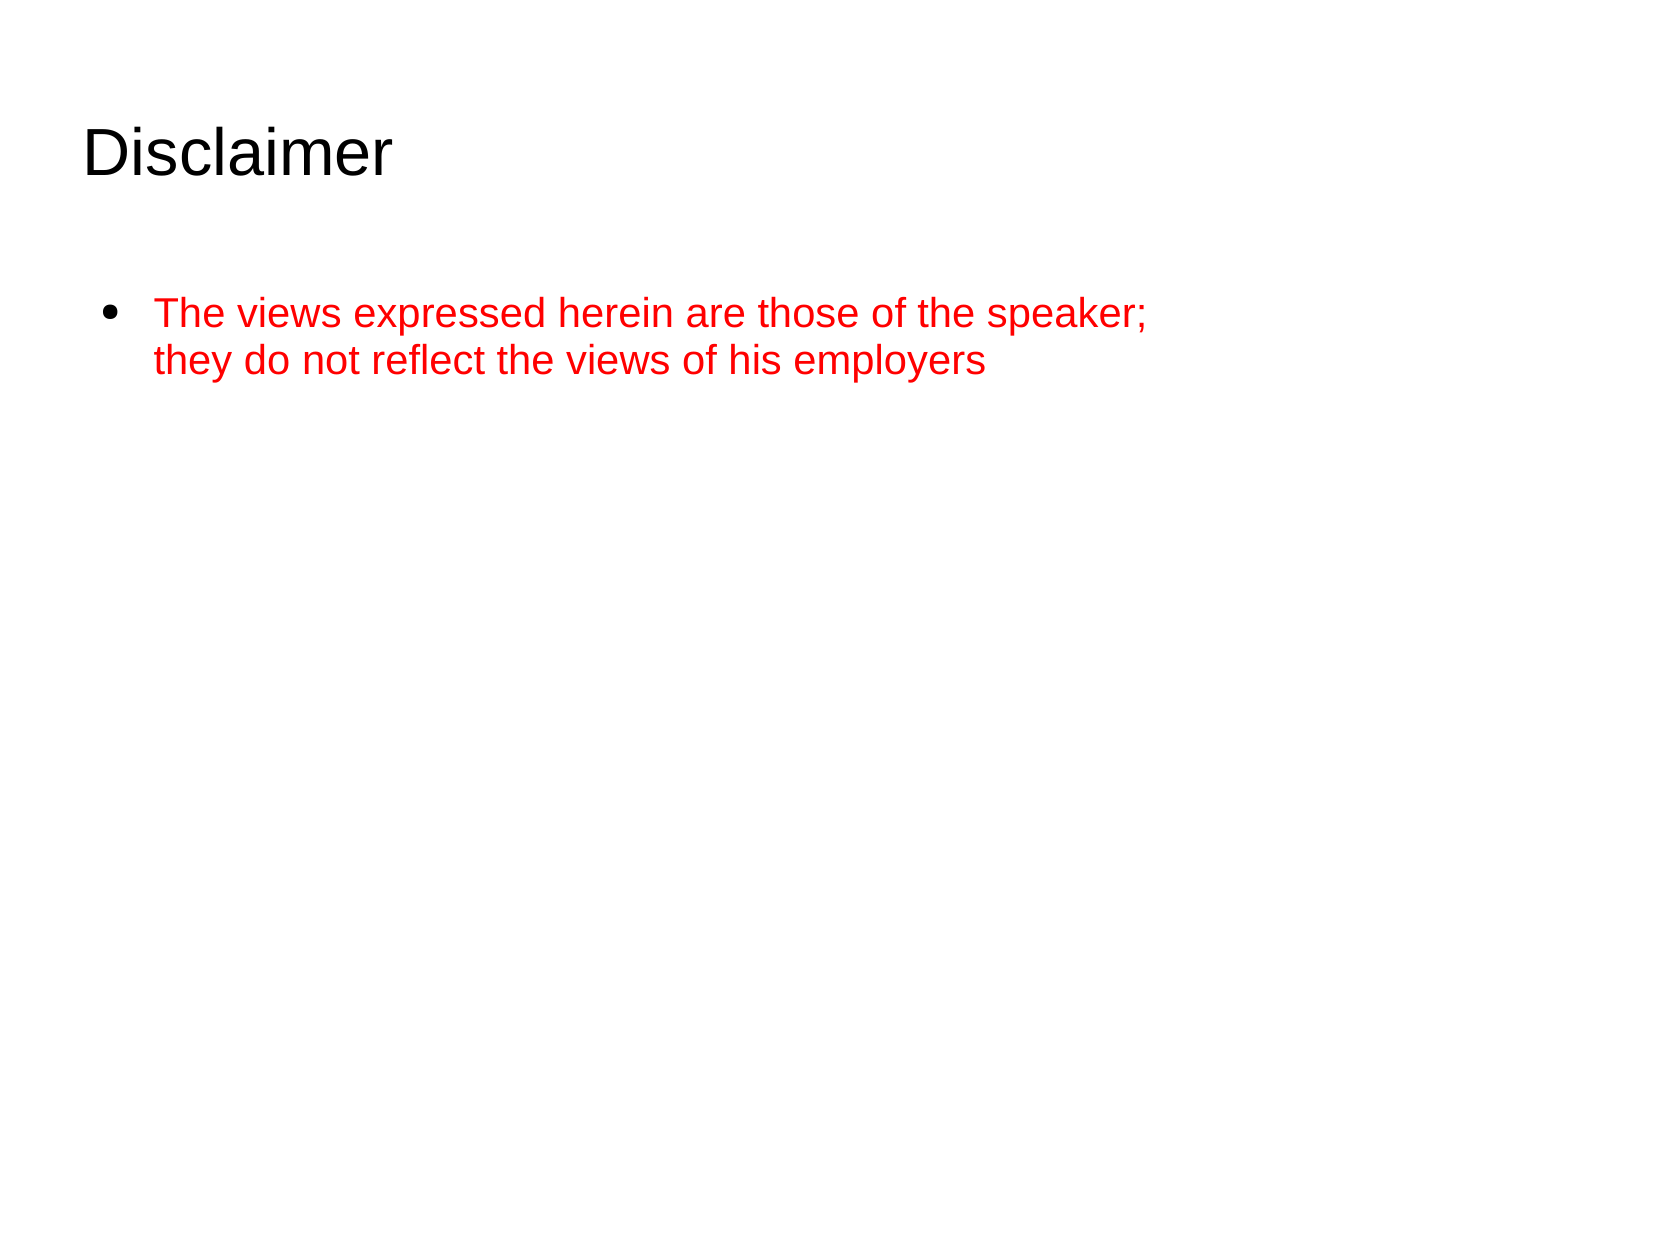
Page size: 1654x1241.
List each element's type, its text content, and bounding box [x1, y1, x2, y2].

title Disclaimer [82, 49, 1571, 257]
list The views expressed herein are those of the speaker; they do not reflect the views of his employers [82, 290, 1571, 1010]
